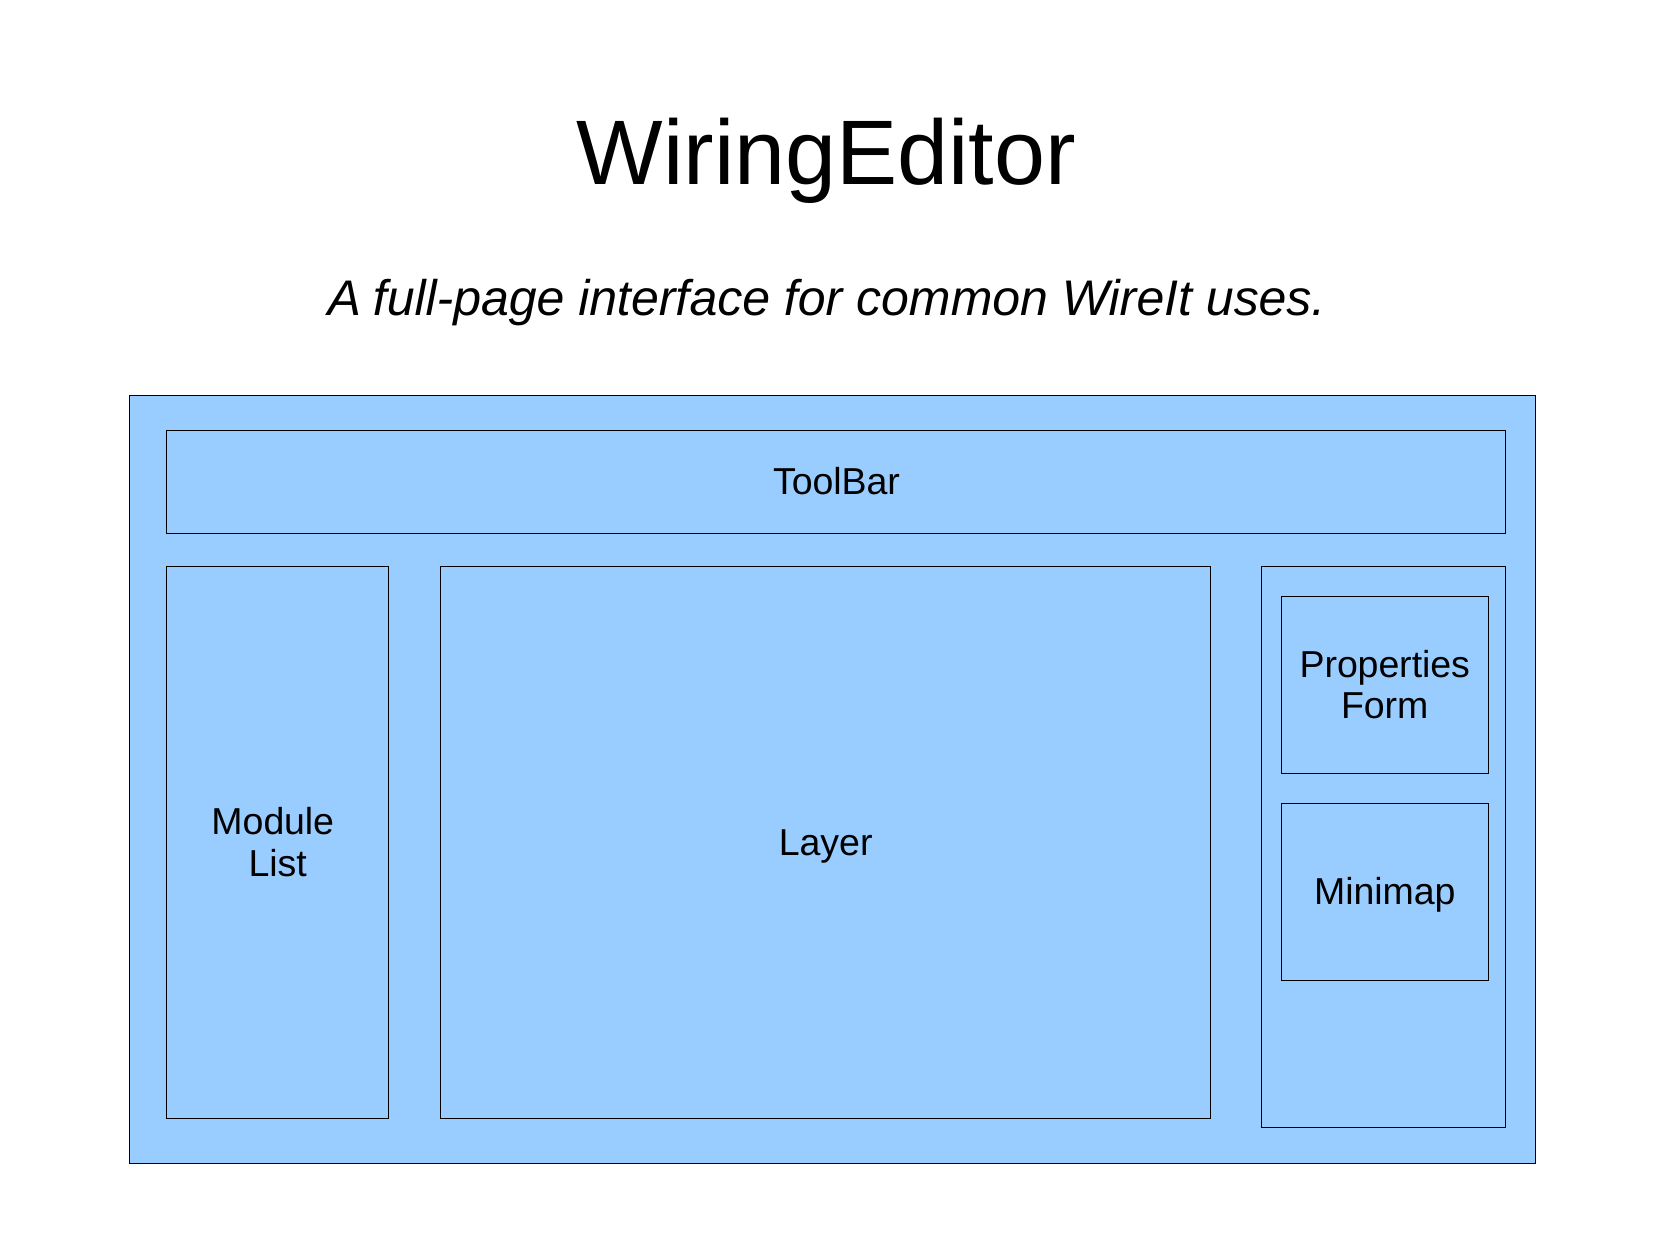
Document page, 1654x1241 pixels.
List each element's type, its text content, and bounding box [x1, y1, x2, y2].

text_box A full-page interface for common WireIt uses. [147, 206, 1506, 389]
text_box Minimap [1281, 803, 1489, 981]
text_box [129, 395, 1536, 1164]
text_box ToolBar [166, 430, 1506, 534]
text_box Properties Form [1281, 596, 1489, 774]
text_box Layer [440, 566, 1211, 1119]
title WiringEditor [82, 56, 1571, 250]
text_box Module List [166, 566, 389, 1119]
